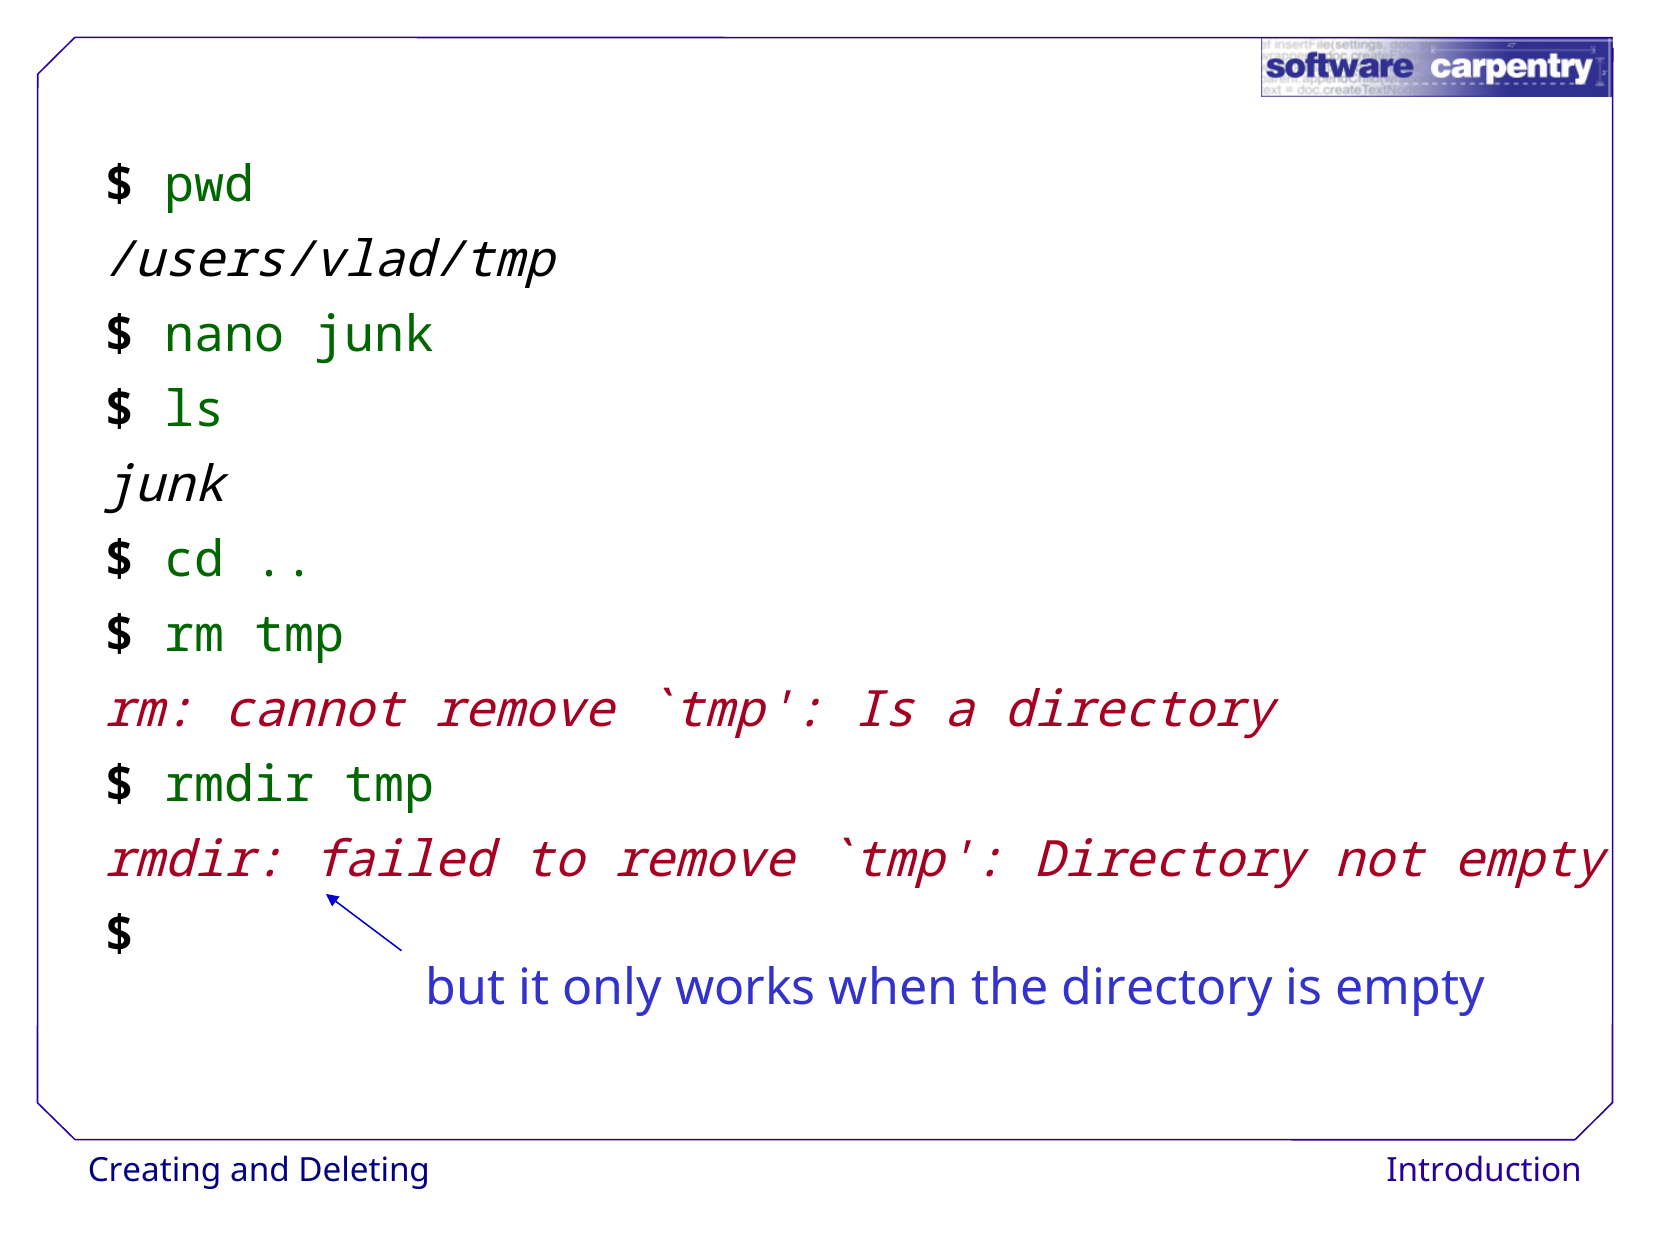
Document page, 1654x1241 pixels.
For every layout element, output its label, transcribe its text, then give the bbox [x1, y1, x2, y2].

text_box but it only works when the directory is empty [410, 932, 1498, 1103]
picture [1261, 39, 1613, 97]
text_box $ pwd /users/vlad/tmp $ nano junk $ ls junk $ cd .. $ rm tmp rm: cannot remove `tmp': Is a directory $ rmdir tmp rmdir: failed to remove `tmp': Directory not empty $ [89, 128, 1512, 1121]
